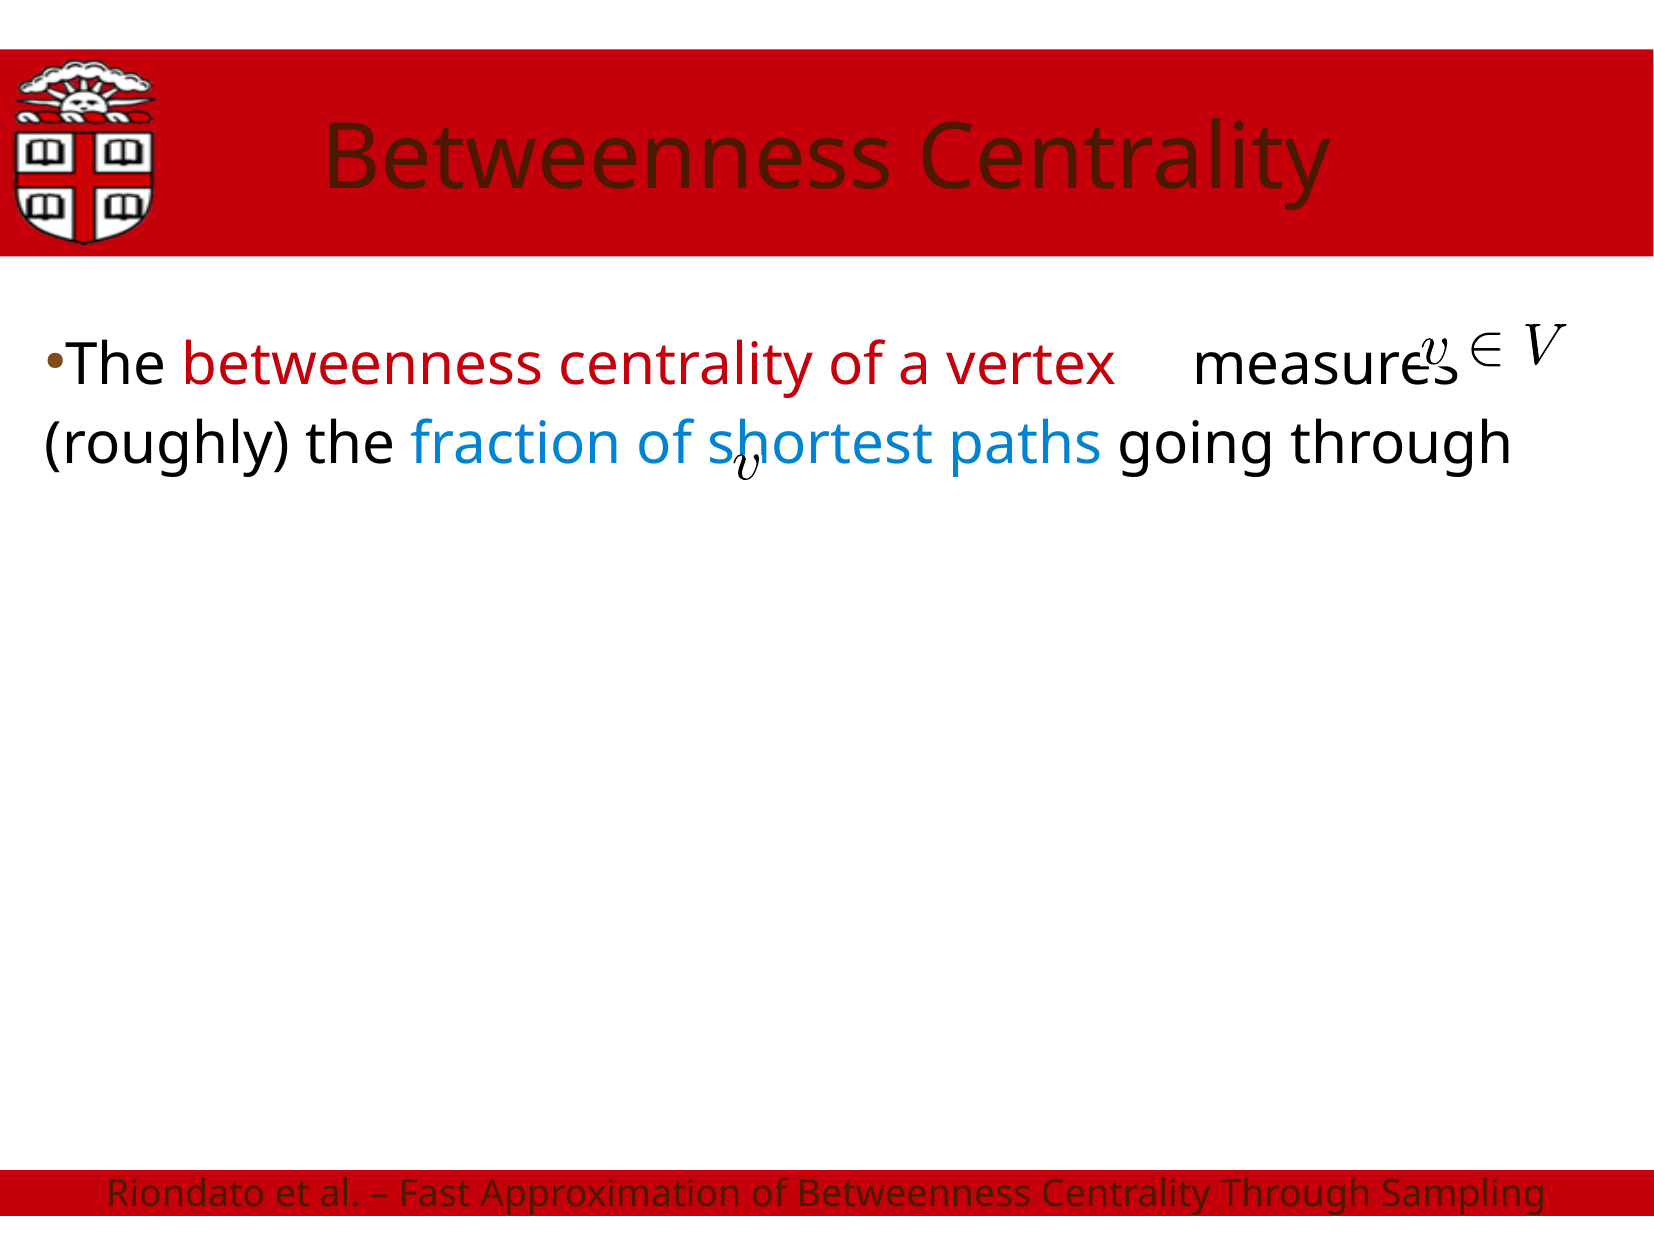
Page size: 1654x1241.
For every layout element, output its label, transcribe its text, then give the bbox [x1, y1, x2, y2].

title Betweenness Centrality [0, 49, 1654, 257]
text_box The betweenness centrality of a vertex measures (roughly) the fraction of shortest paths going through [30, 315, 1621, 621]
text_box [1419, 324, 1569, 367]
text_box [731, 454, 763, 481]
picture [11, 59, 158, 245]
text_box Riondato et al. – Fast Approximation of Betweenness Centrality Through Sampling [0, 1170, 1654, 1216]
